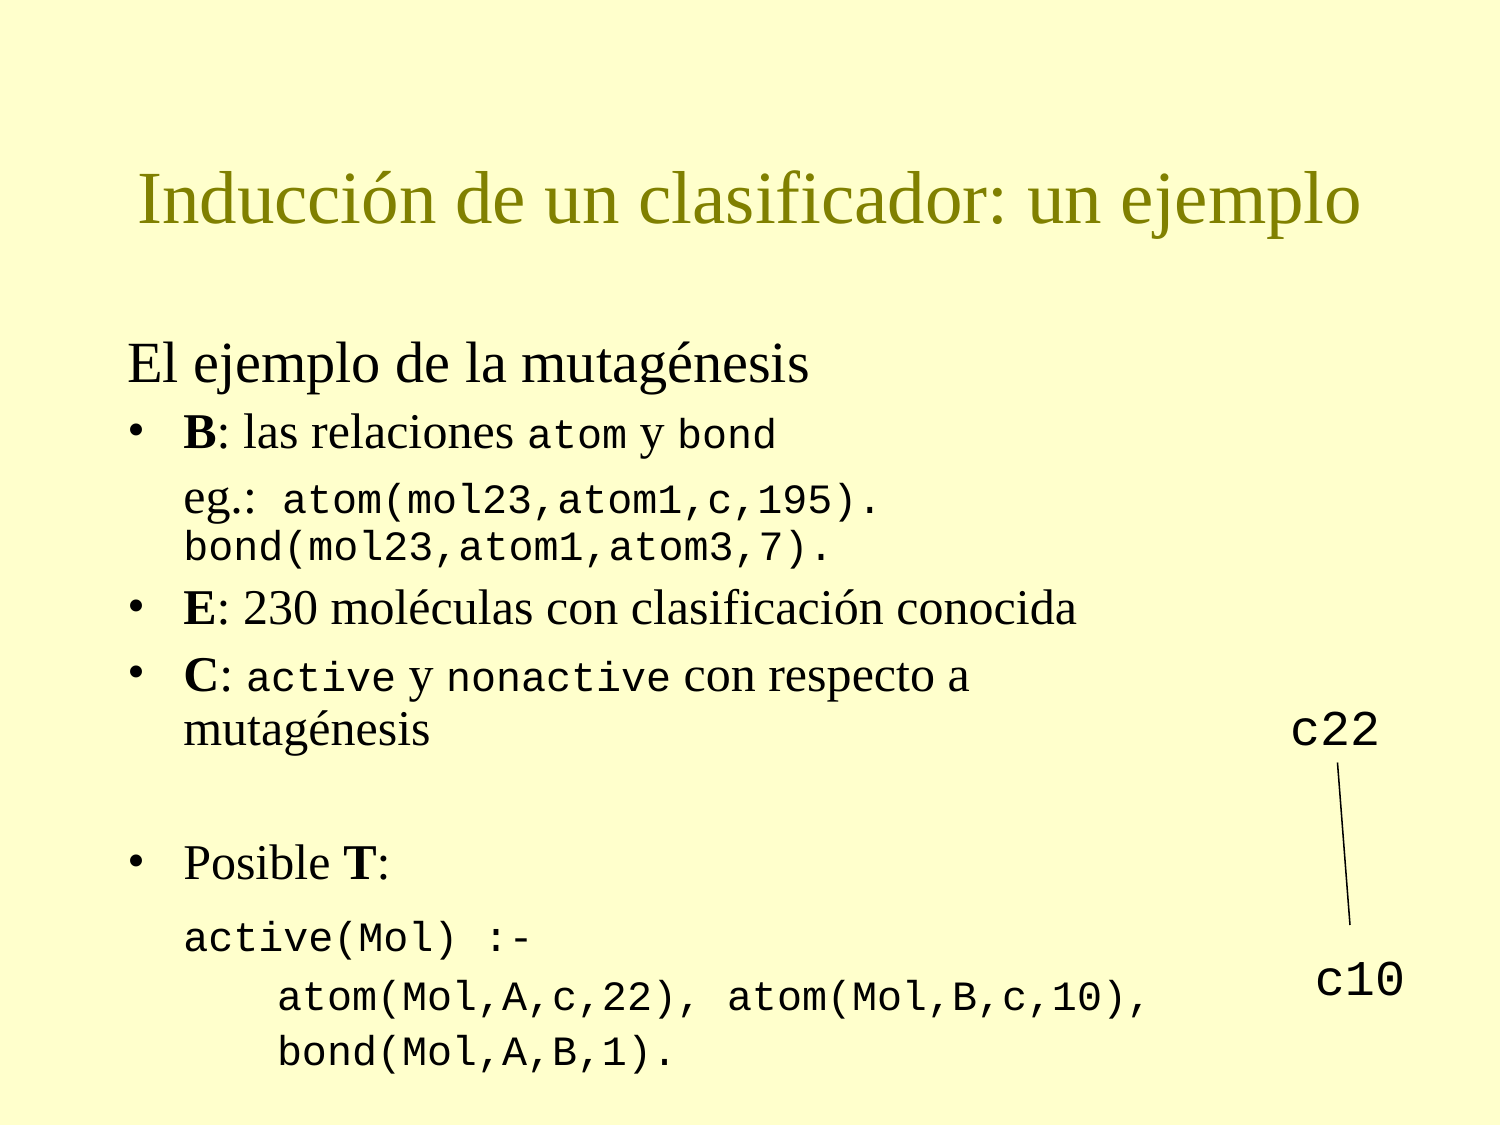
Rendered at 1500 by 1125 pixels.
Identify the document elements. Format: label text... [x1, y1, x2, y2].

text_box c10 [1300, 937, 1420, 1013]
text_box c22 [1275, 687, 1395, 763]
title Inducción de un clasificador: un ejemplo [112, 99, 1388, 288]
list El ejemplo de la mutagénesis B: las relaciones atom y bond eg.: atom(mol23,atom1,c,195). bond(mol23,atom1,atom3,7). E: 230 moléculas con clasificación conocida C: active y nonactive con respecto a mutagénesis Posible T: active(Mol) :- atom(Mol,A,c,22), atom(Mol,B,c,10), bond(Mol,A,B,1). [112, 324, 1213, 1083]
